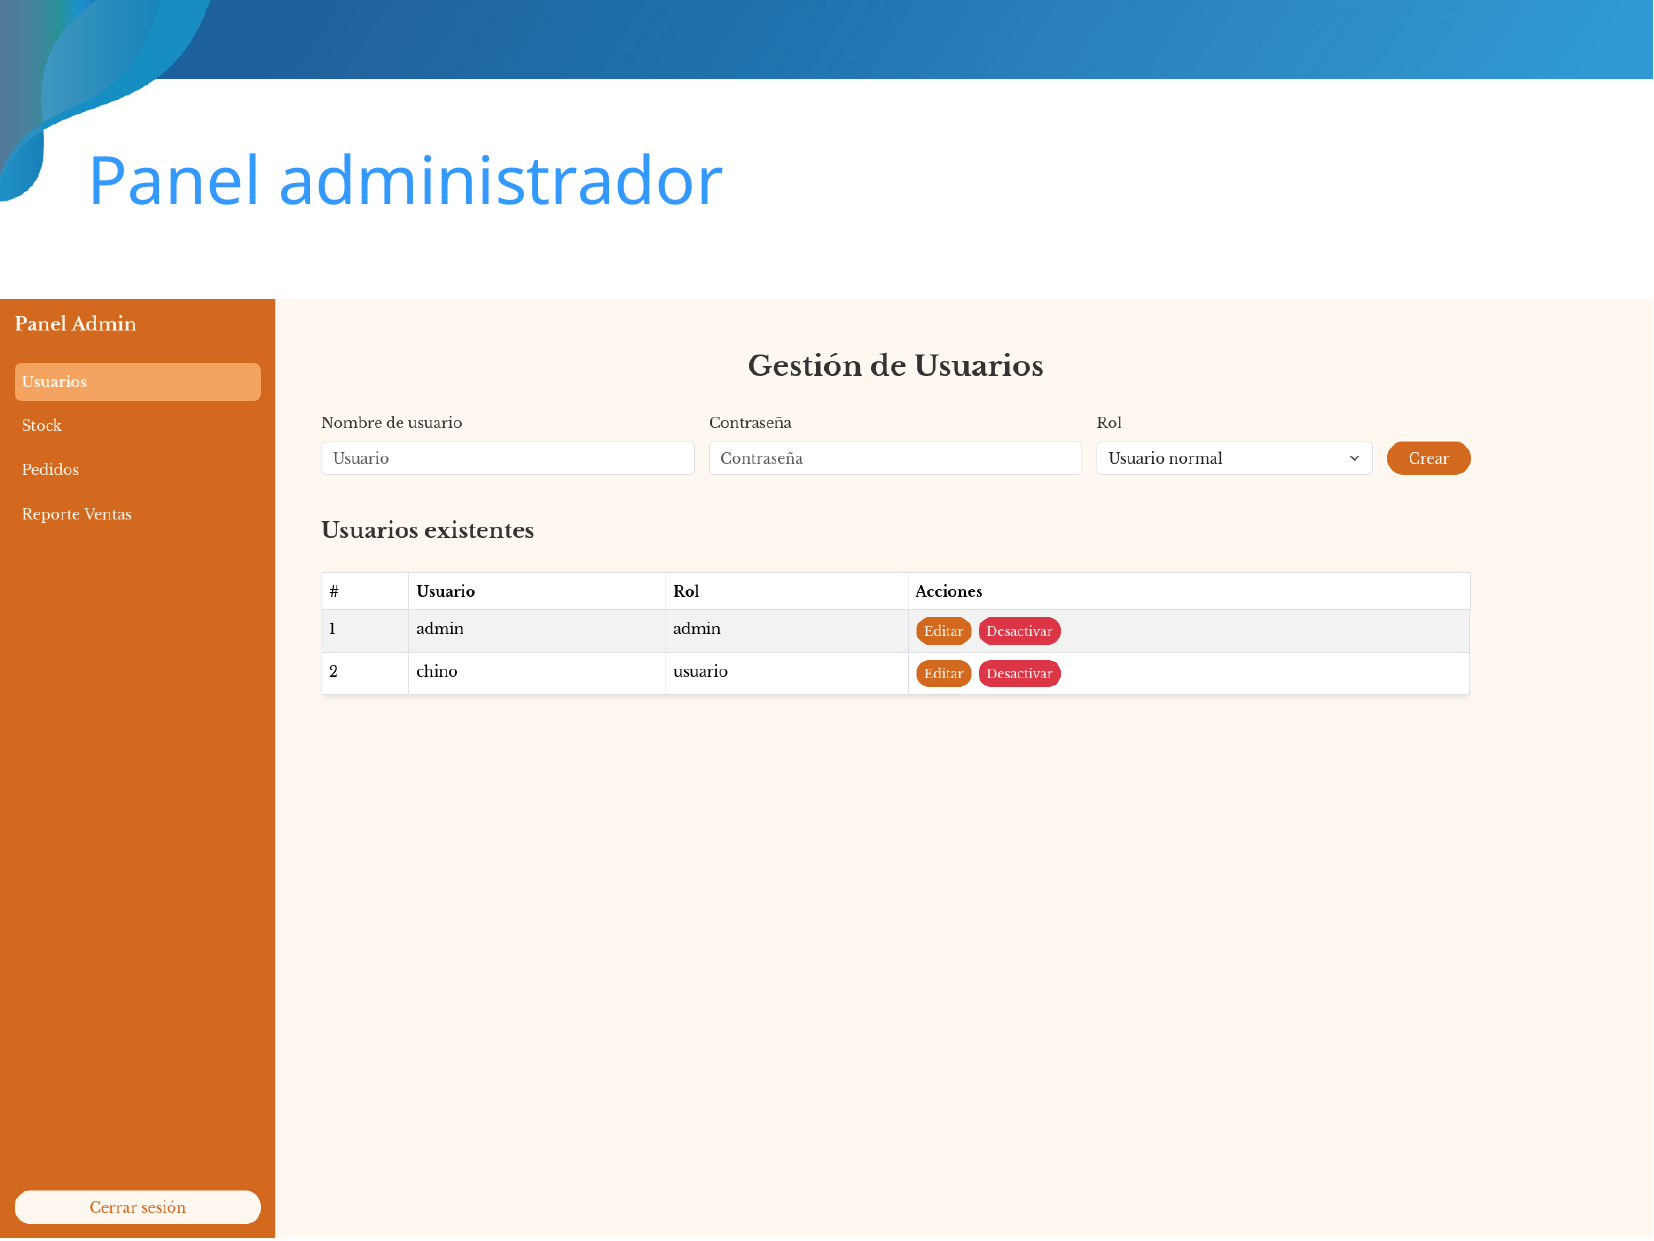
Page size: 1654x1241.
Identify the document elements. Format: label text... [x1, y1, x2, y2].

title Panel administrador [87, 75, 1576, 283]
picture [0, 0, 1653, 1241]
